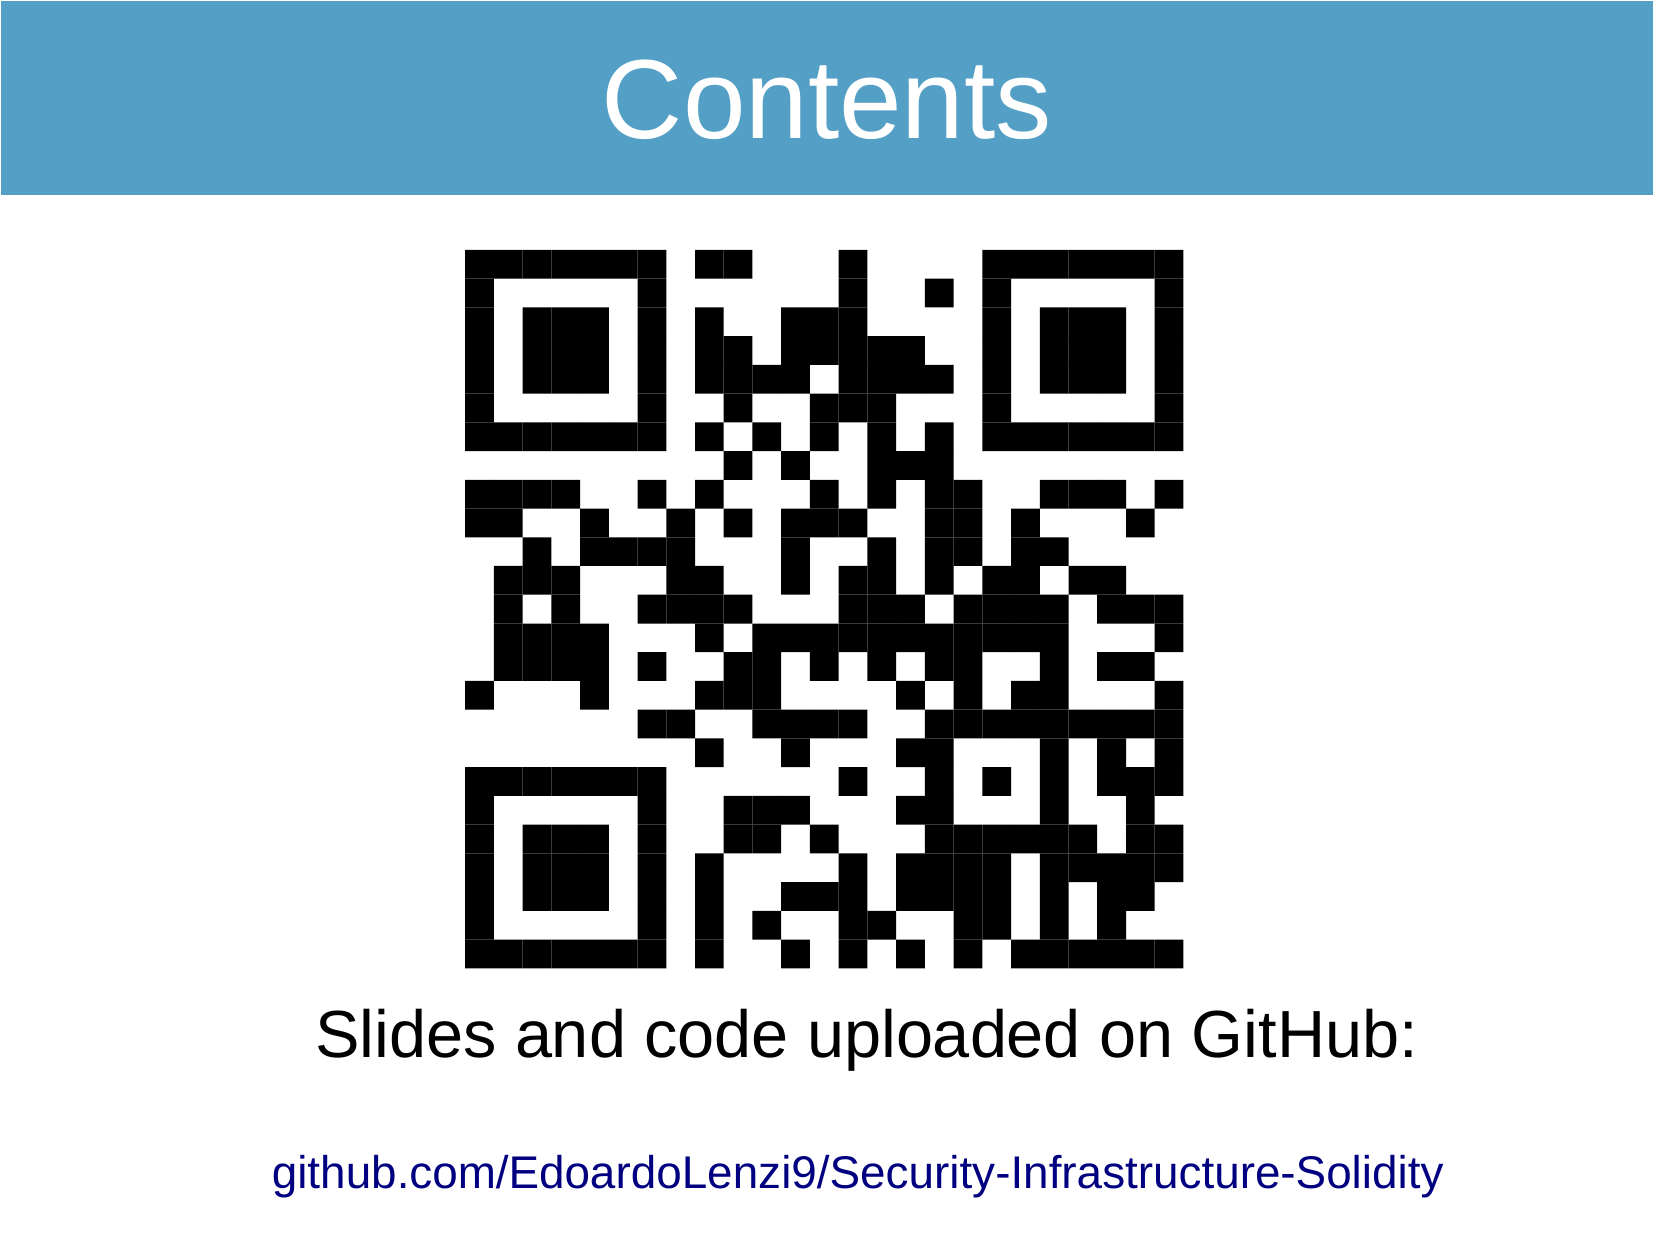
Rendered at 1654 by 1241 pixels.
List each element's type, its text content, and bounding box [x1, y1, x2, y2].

text_box Slides and code uploaded on GitHub: github.com/EdoardoLenzi9/Security-Infrastructure-Solidity [90, 997, 1589, 1198]
text_box [1571, 0, 1654, 196]
picture [413, 198, 1239, 997]
title Contents [82, 0, 1571, 204]
text_box [0, 0, 82, 196]
